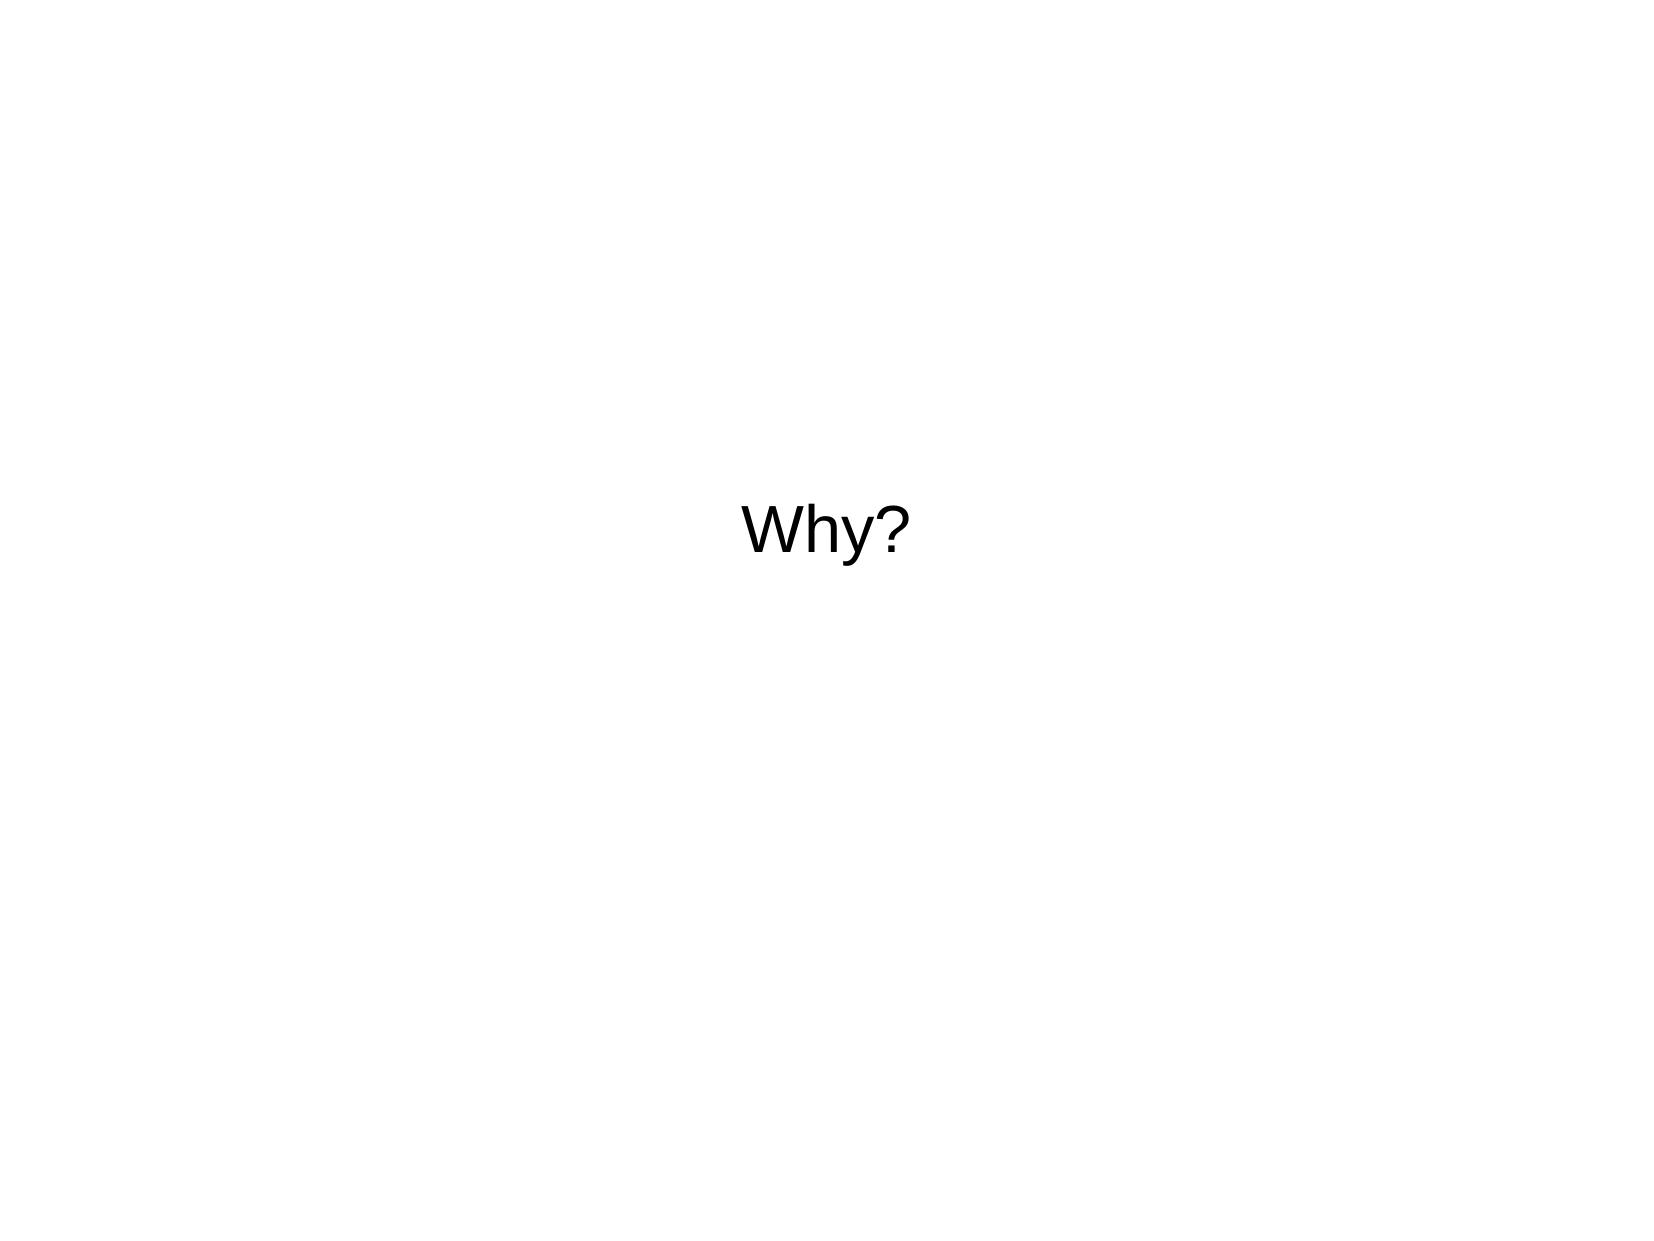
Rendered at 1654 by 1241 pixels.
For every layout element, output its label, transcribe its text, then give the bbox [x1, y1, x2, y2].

subtitle Why? [82, 49, 1571, 1010]
